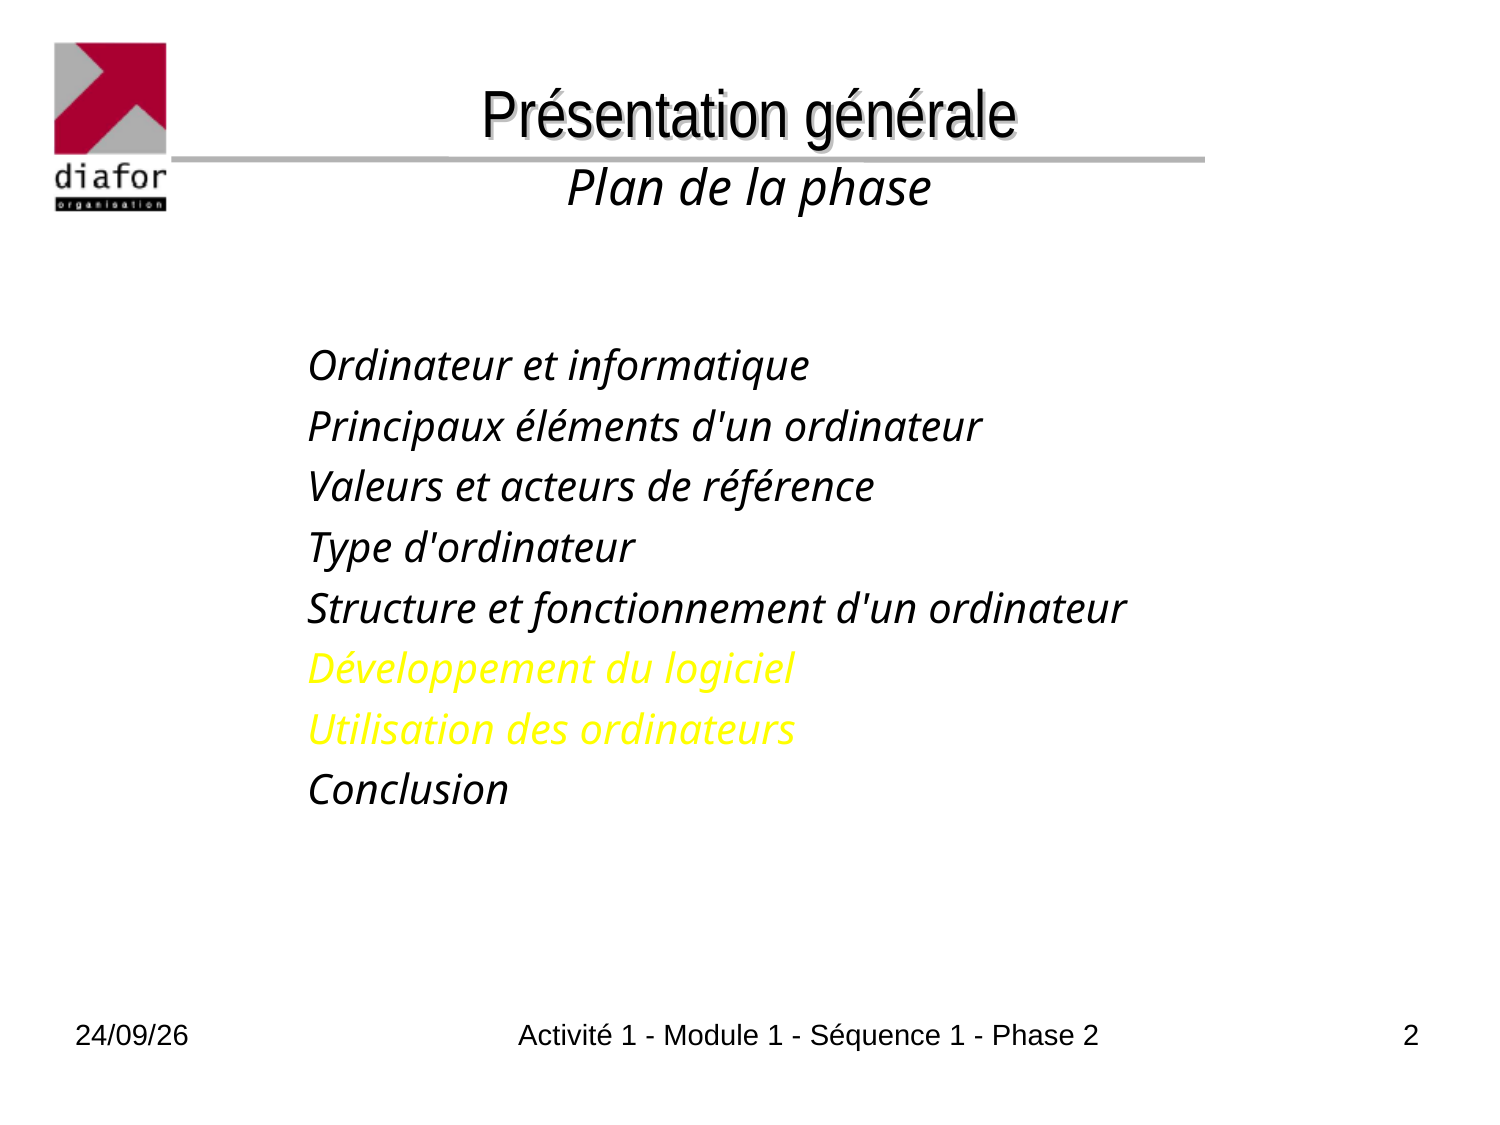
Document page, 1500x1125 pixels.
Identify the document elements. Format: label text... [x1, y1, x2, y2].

list Ordinateur et informatique Principaux éléments d'un ordinateur Valeurs et acteurs de référence Type d'ordinateur Structure et fonctionnement d'un ordinateur Développement du logiciel Utilisation des ordinateurs Conclusion [307, 345, 1282, 773]
picture [53, 42, 168, 213]
title Présentation générale Plan de la phase [75, 45, 1426, 250]
